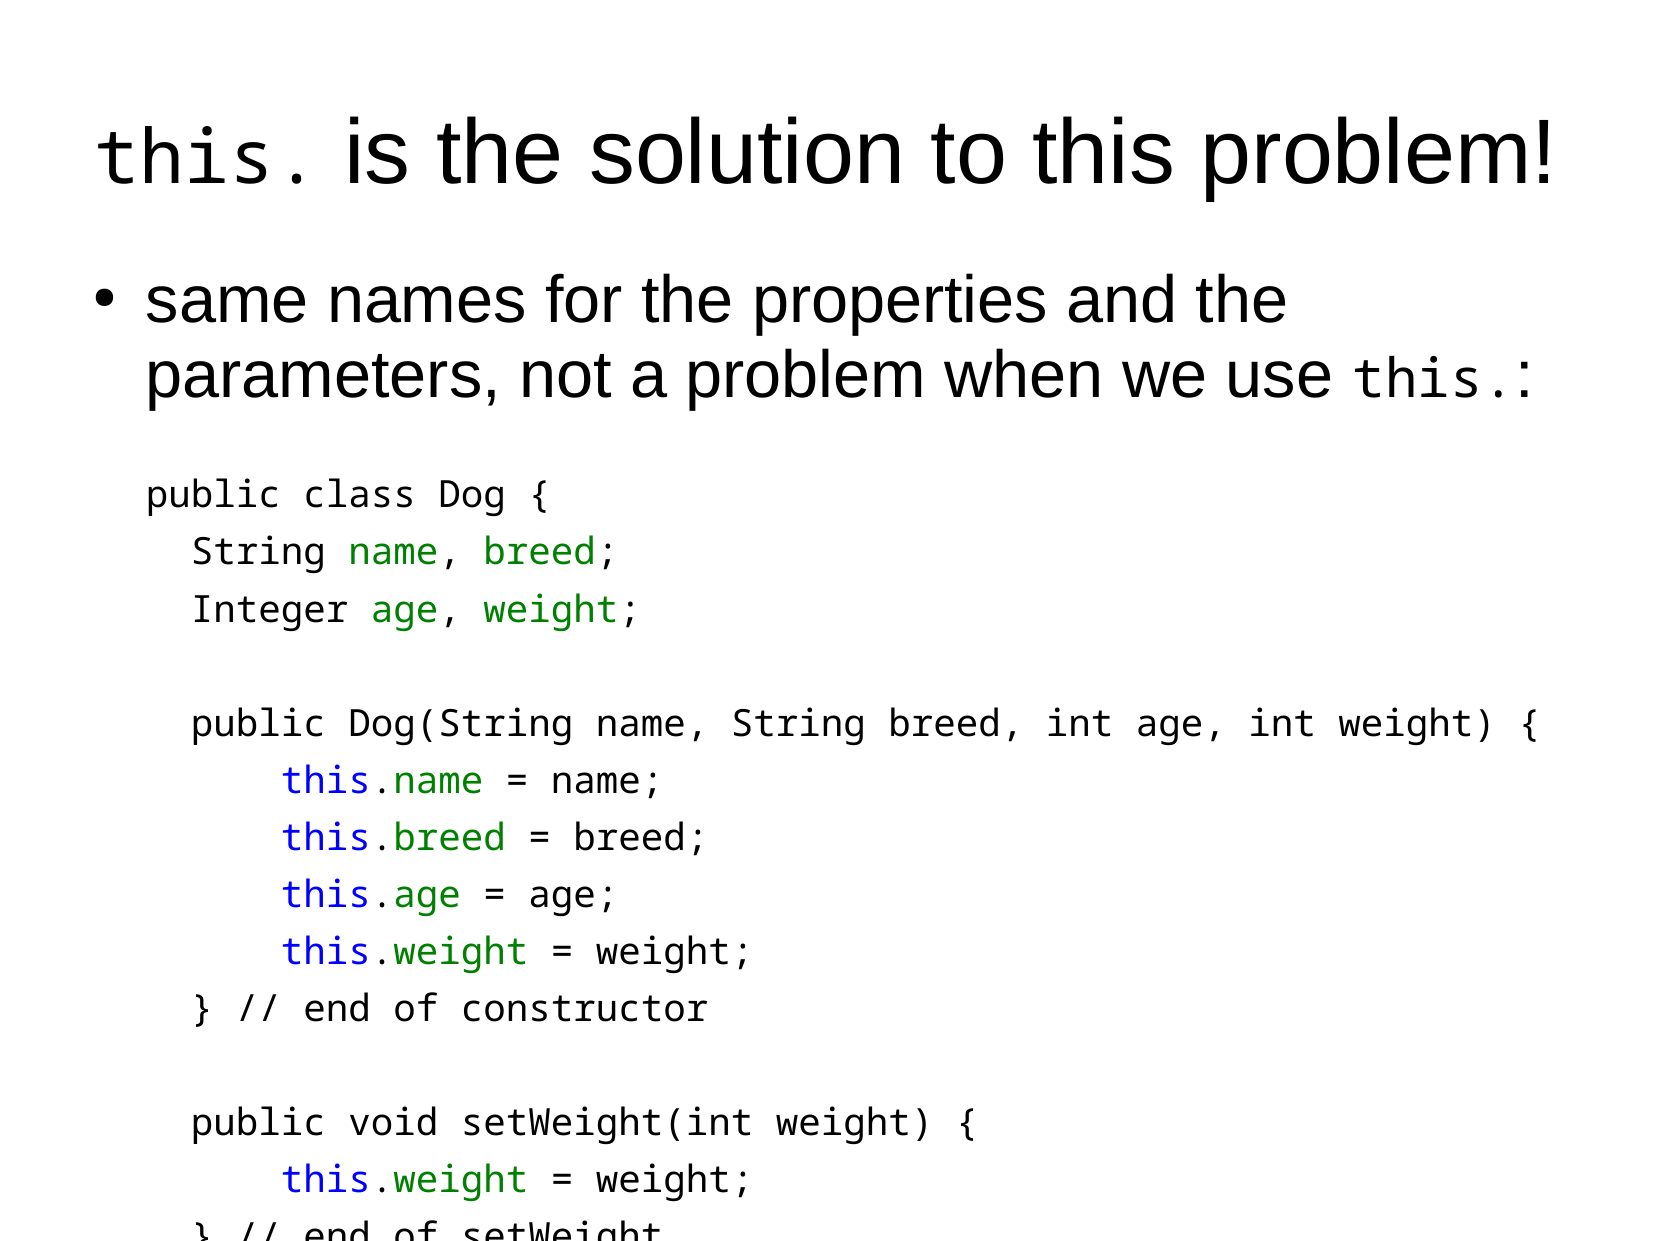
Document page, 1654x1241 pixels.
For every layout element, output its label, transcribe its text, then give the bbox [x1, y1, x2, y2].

title this. is the solution to this problem! [82, 49, 1571, 257]
list same names for the properties and the parameters, not a problem when we use this.: public class Dog { String name, breed; Integer age, weight; public Dog(String name, String breed, int age, int weight) { this.name = name; this.breed = breed; this.age = age; this.weight = weight; } // end of constructor public void setWeight(int weight) { this.weight = weight; } // end of setWeight } // end of class Dog [75, 262, 1564, 1188]
